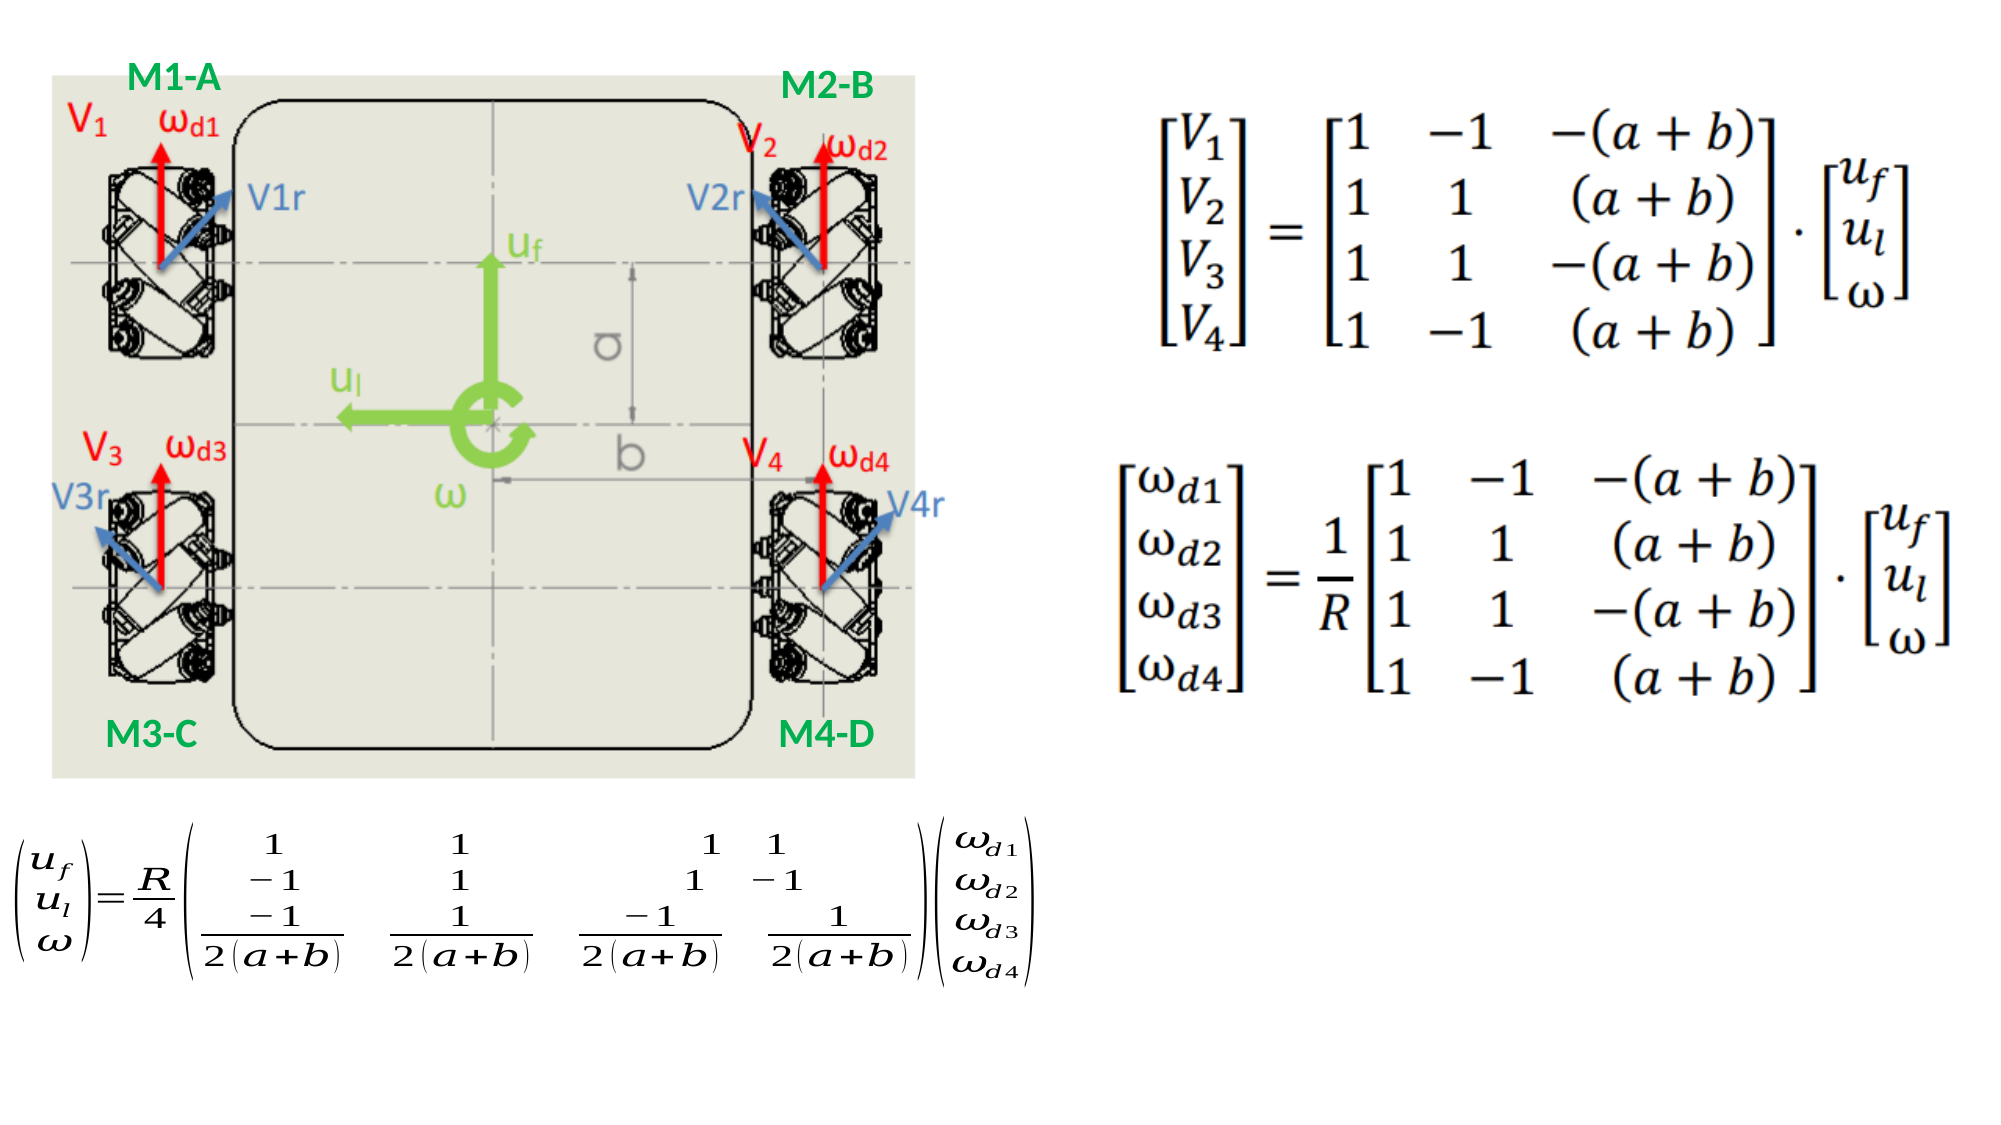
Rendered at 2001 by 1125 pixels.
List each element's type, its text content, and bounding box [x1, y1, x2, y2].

text_box M1-A [111, 41, 237, 107]
text_box M2-B [765, 49, 890, 114]
text_box M4-D [763, 698, 890, 764]
chart [0, 814, 1049, 991]
picture [1072, 85, 1970, 732]
text_box M3-C [90, 698, 213, 764]
picture [46, 71, 956, 785]
